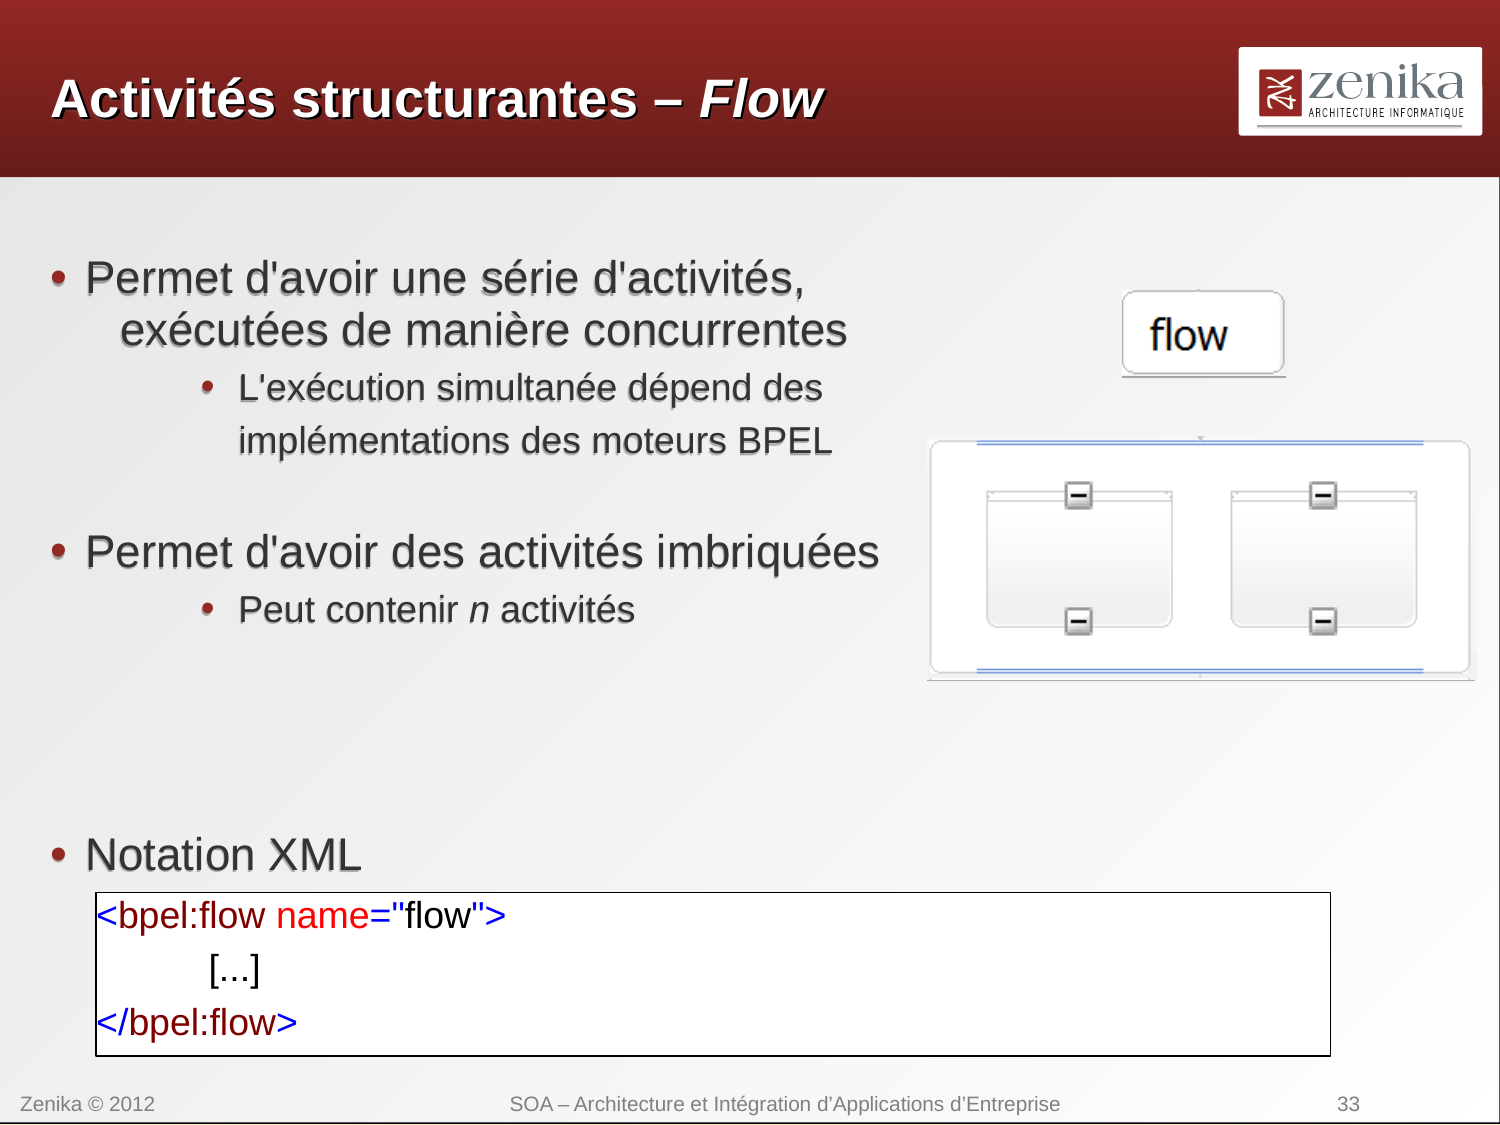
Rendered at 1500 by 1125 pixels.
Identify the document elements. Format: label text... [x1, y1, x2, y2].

text_box <bpel:flow name="flow"> [...] </bpel:flow> [96, 892, 1331, 1057]
title Activités structurantes – Flow [50, 22, 1206, 172]
picture [927, 437, 1477, 680]
subtitle Permet d'avoir une série d'activités, exécutées de manière concurrentes L'exécution simultanée dépend des implémentations des moteurs BPEL Permet d'avoir des activités imbriquées Peut contenir n activités Notation XML [50, 249, 1004, 1079]
picture [1122, 289, 1288, 376]
